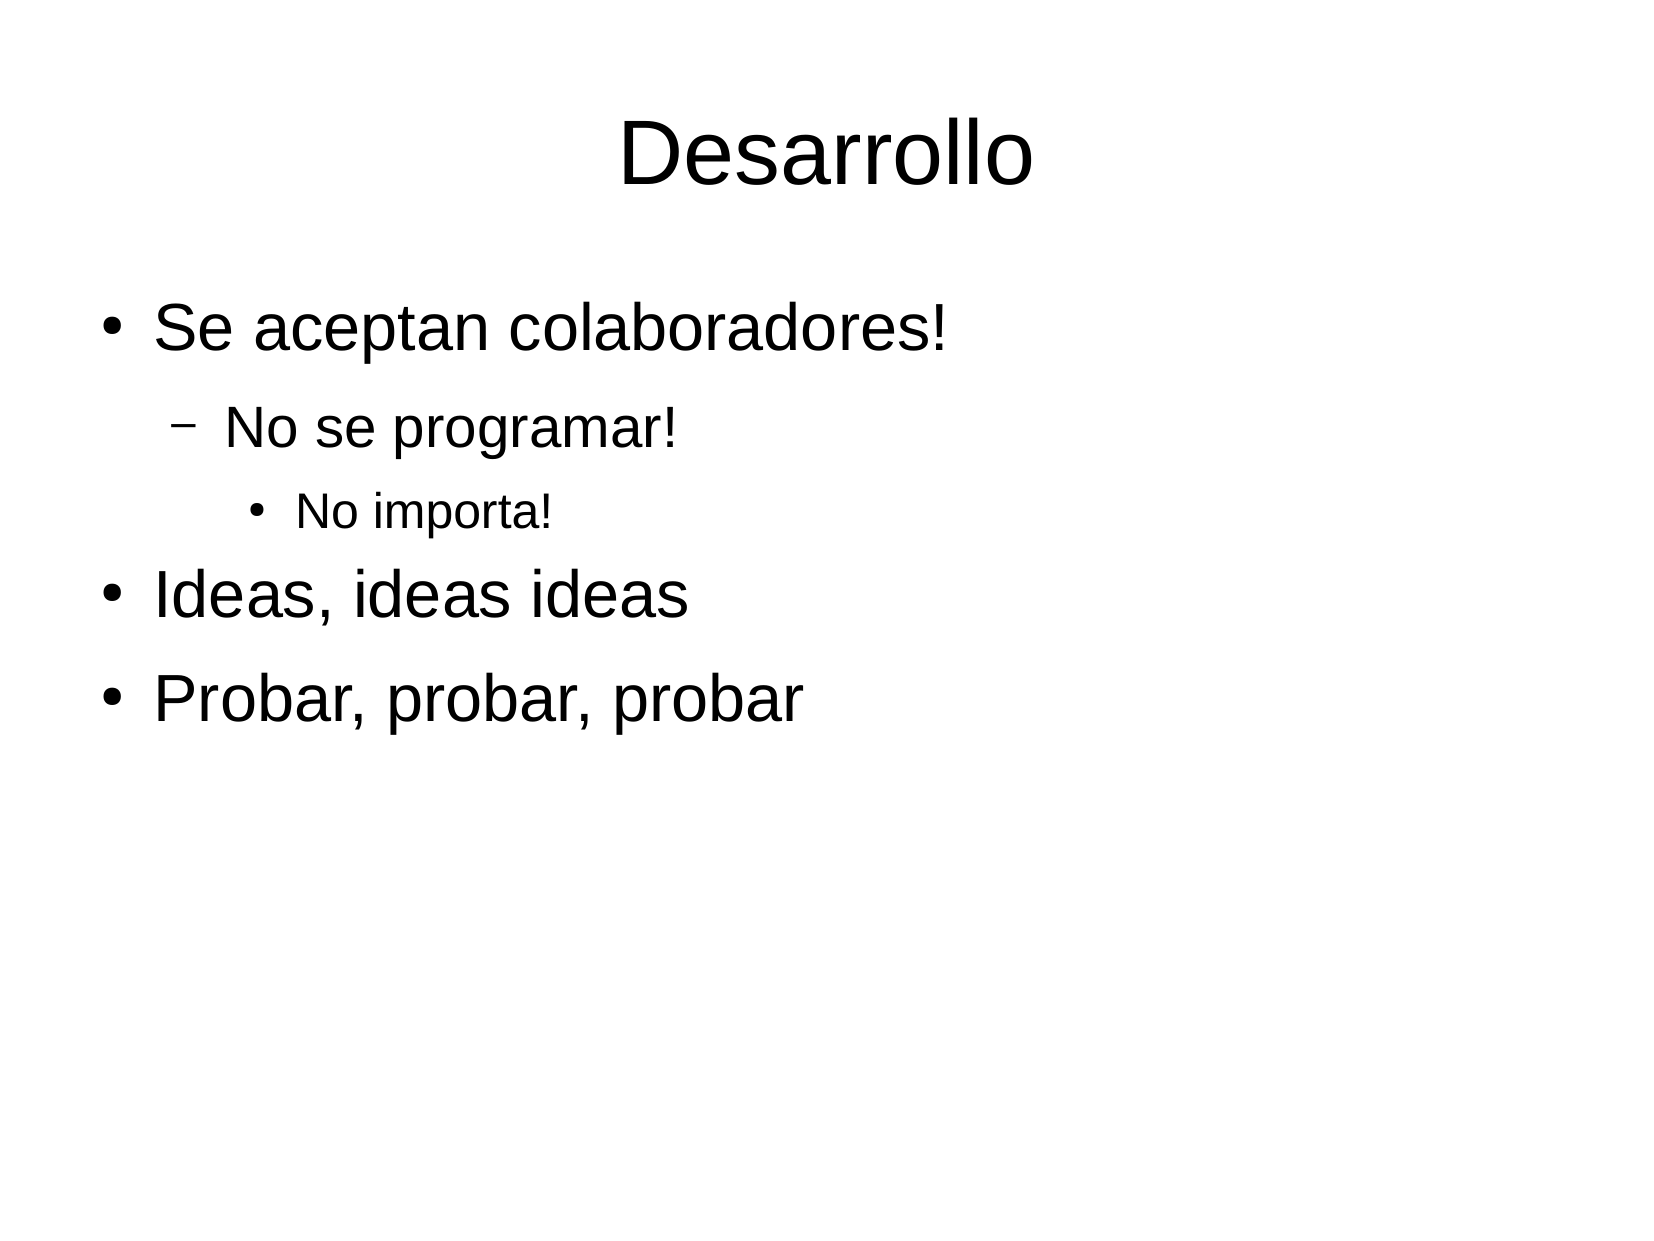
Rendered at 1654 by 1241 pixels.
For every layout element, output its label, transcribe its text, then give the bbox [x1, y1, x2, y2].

list Se aceptan colaboradores! No se programar! No importa! Ideas, ideas ideas Probar, probar, probar [82, 290, 1571, 1010]
title Desarrollo [82, 49, 1571, 257]
